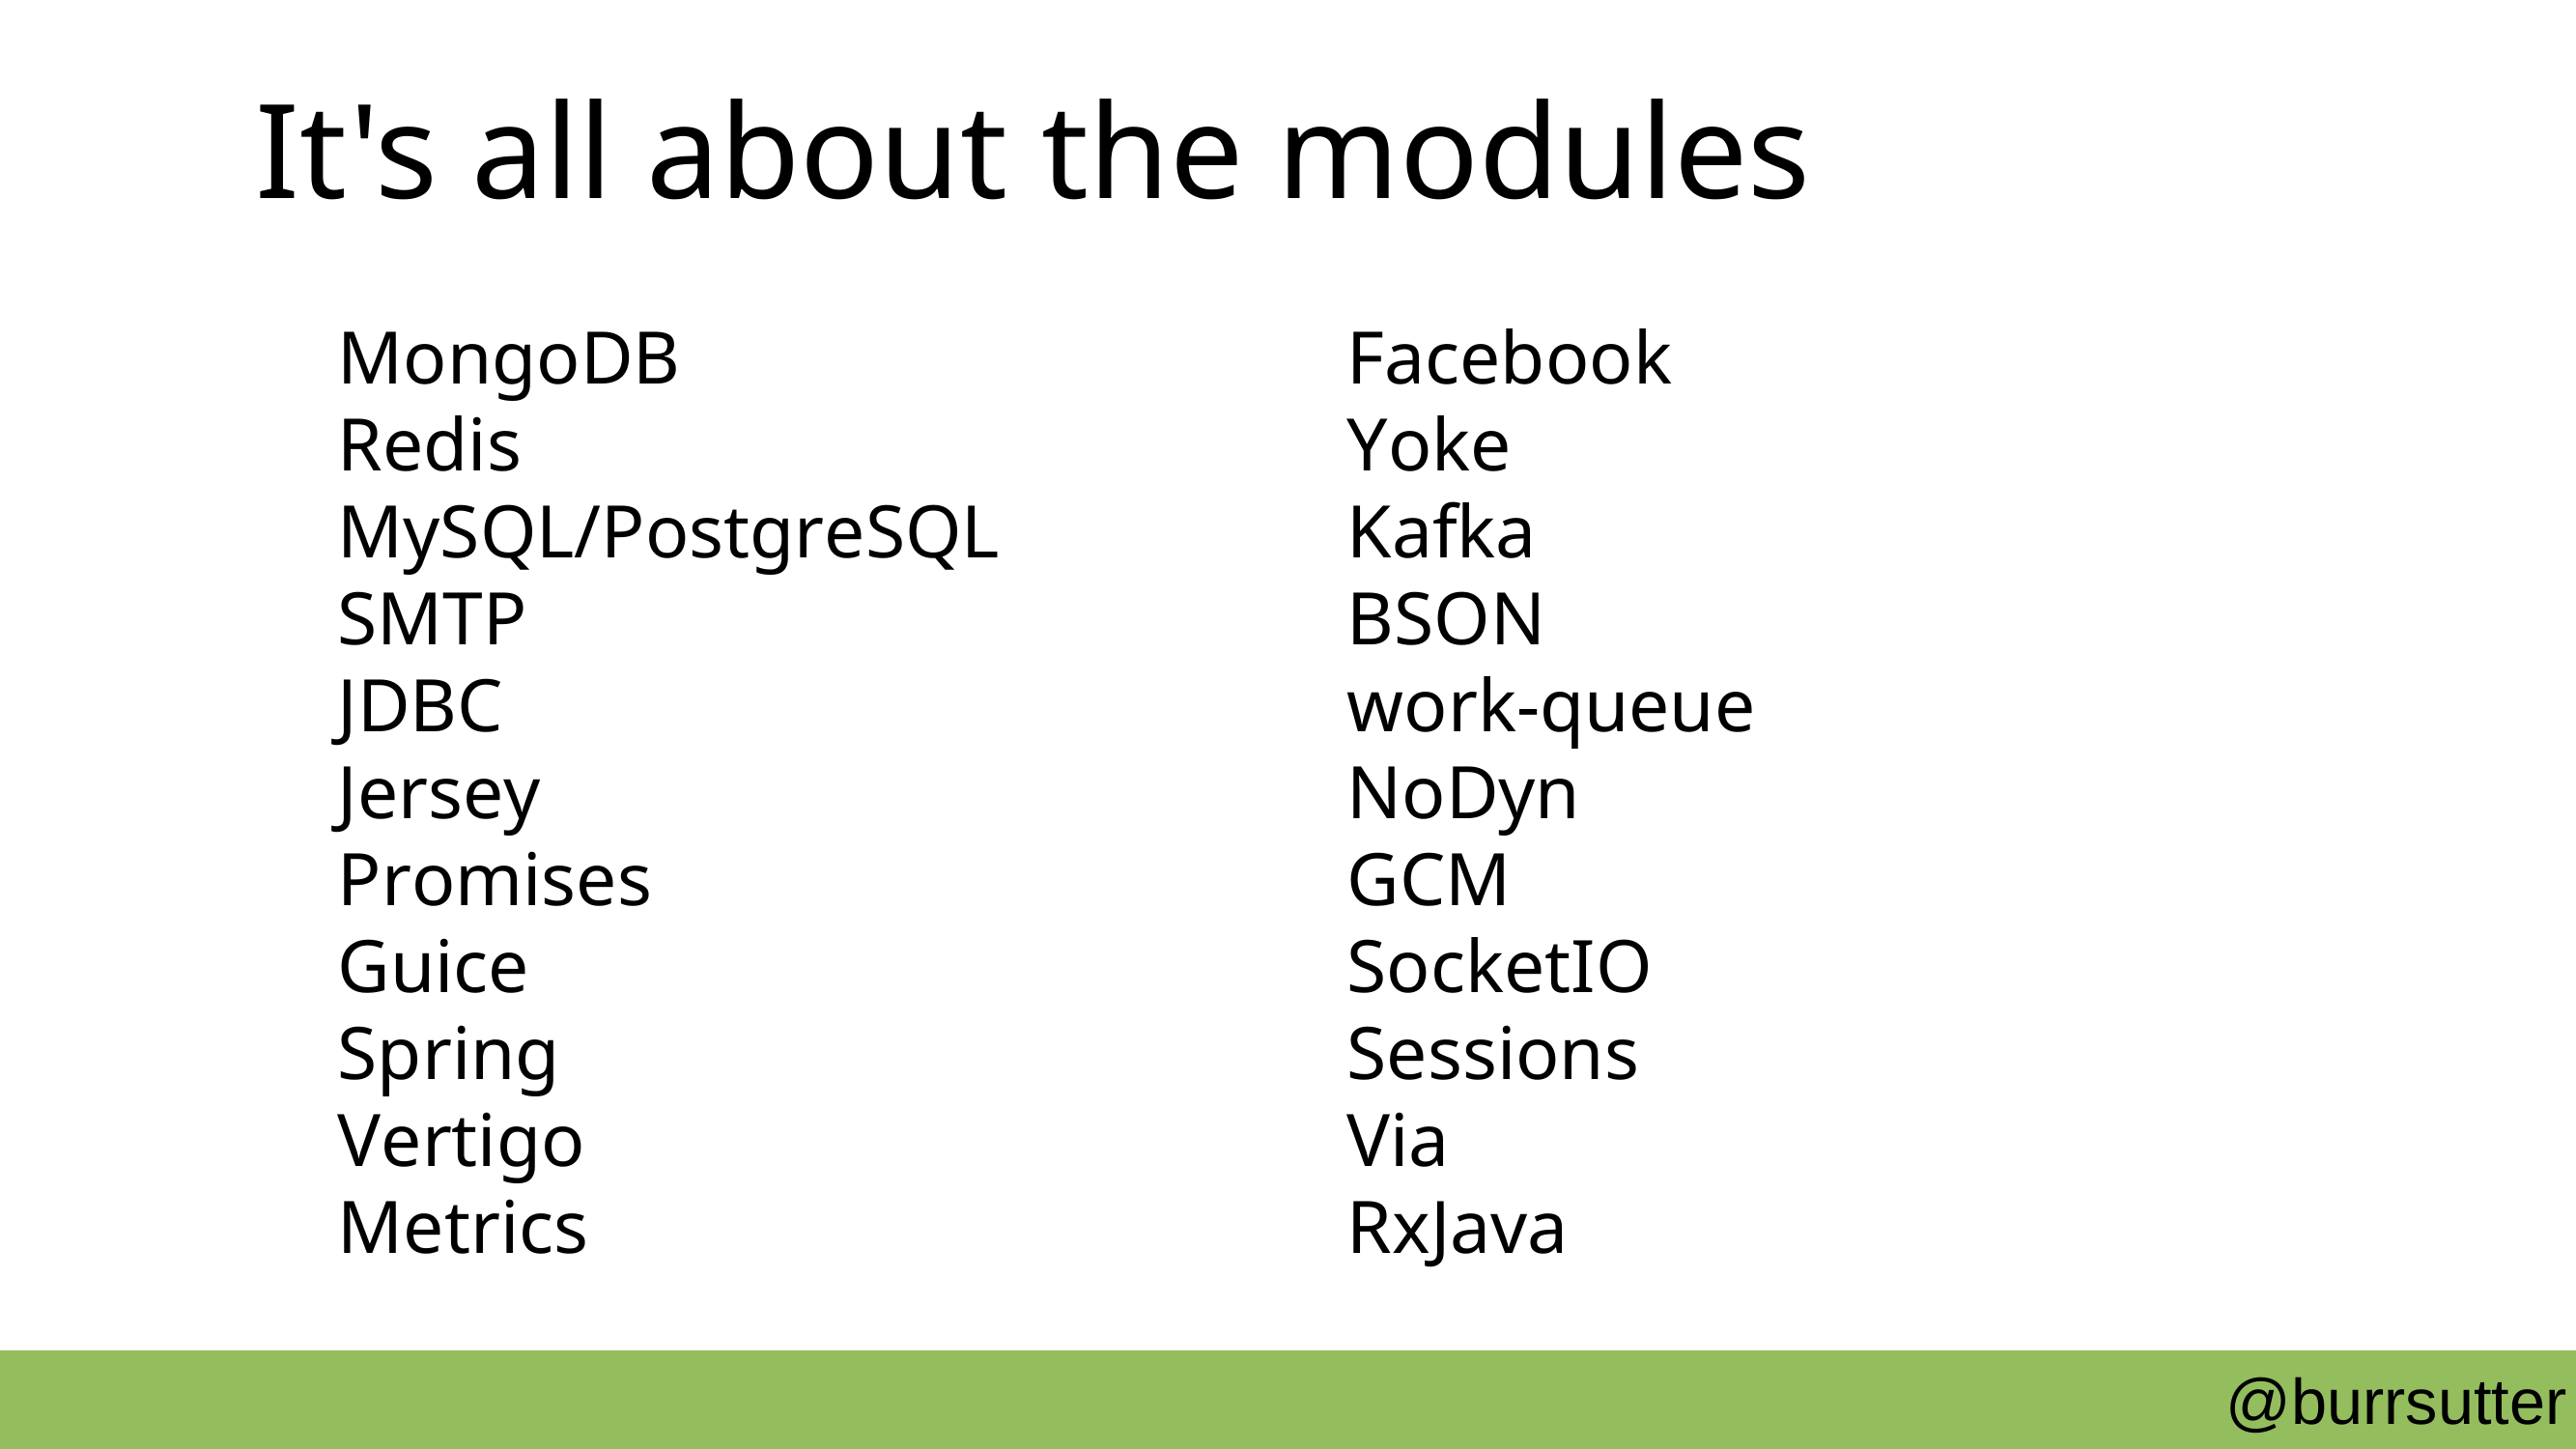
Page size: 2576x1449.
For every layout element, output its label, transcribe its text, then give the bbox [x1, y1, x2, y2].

title It's all about the modules [247, 18, 2522, 273]
text_box Facebook Yoke Kafka BSON work-queue NoDyn GCM SocketIO Sessions Via RxJava [1333, 304, 1717, 1362]
text_box MongoDB Redis MySQL/PostgreSQL SMTP JDBC Jersey Promises Guice Spring Vertigo Metrics [324, 304, 938, 1276]
